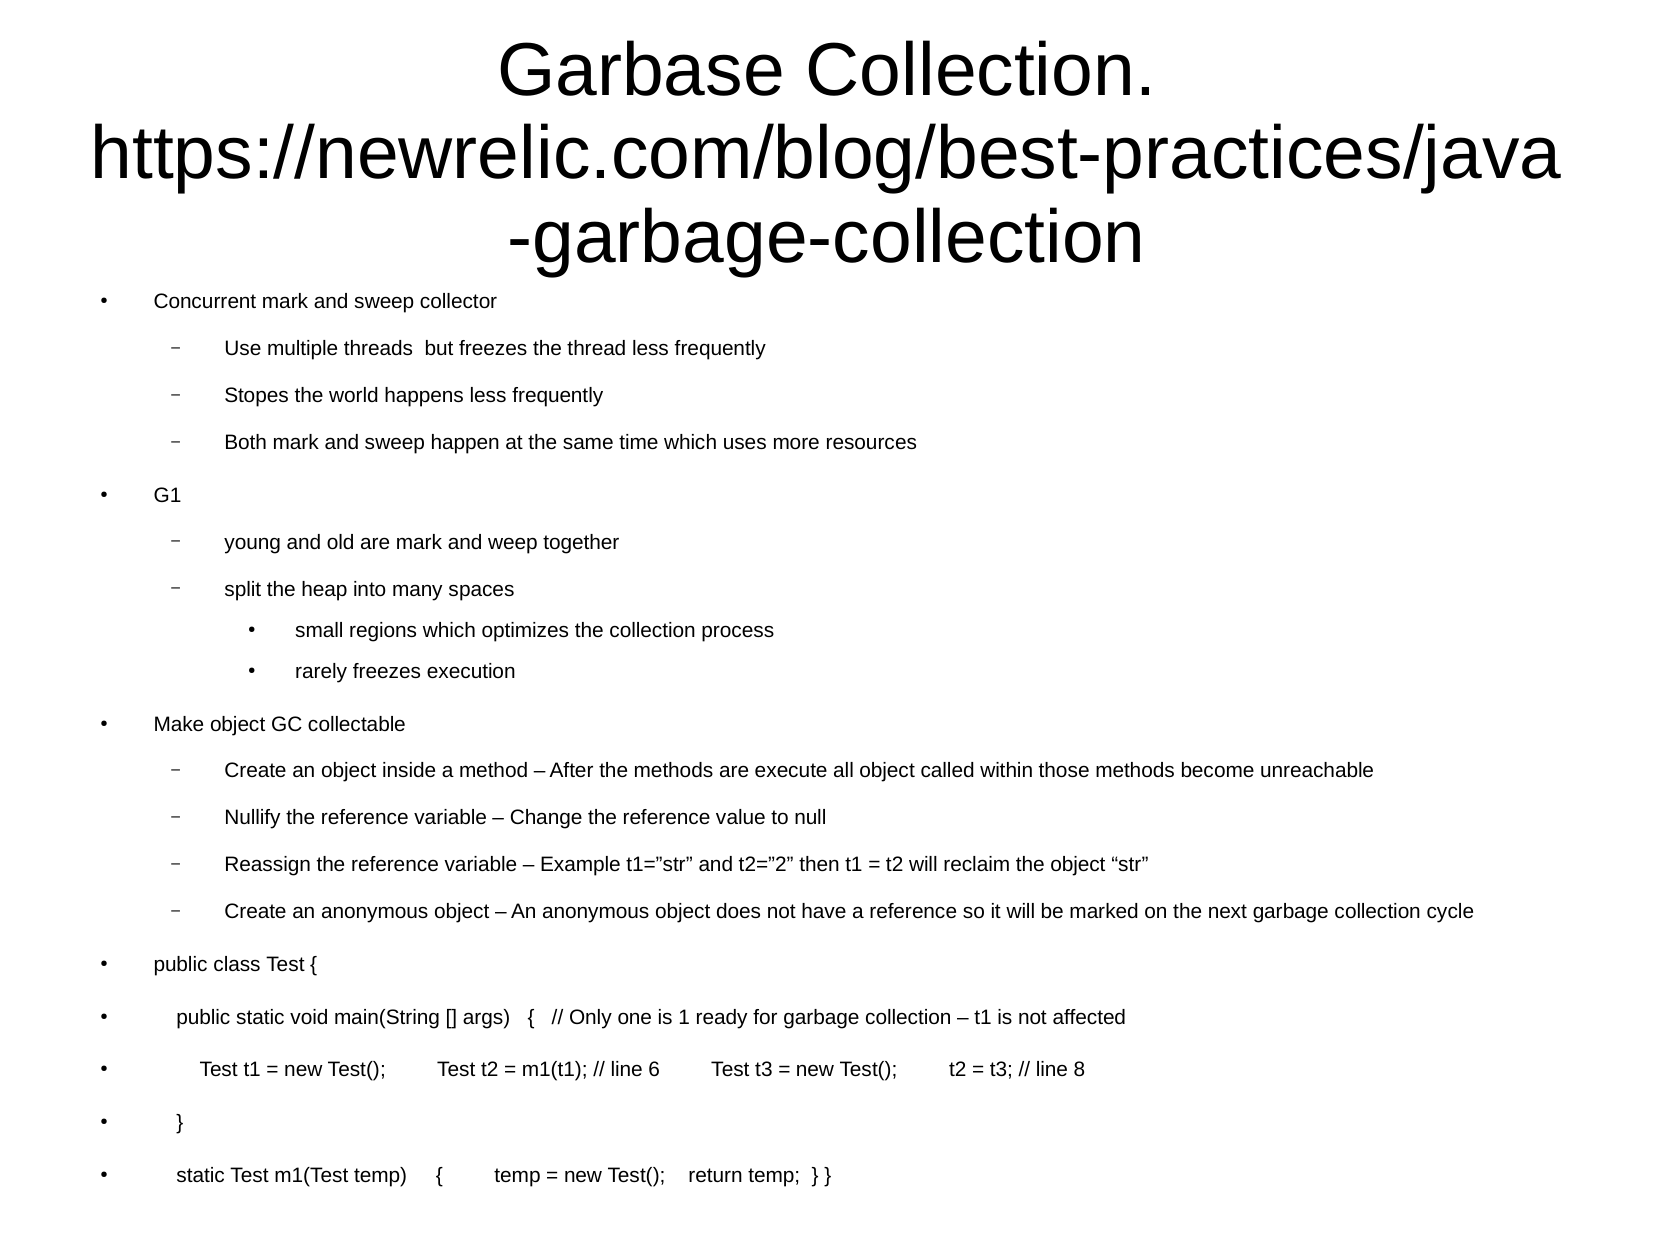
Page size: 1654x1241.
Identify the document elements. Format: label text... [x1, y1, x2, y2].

title Garbase Collection. https://newrelic.com/blog/best-practices/java-garbage-collection [82, 26, 1571, 279]
list Concurrent mark and sweep collector Use multiple threads but freezes the thread less frequently Stopes the world happens less frequently Both mark and sweep happen at the same time which uses more resources G1 young and old are mark and weep together split the heap into many spaces small regions which optimizes the collection process rarely freezes execution Make object GC collectable Create an object inside a method – After the methods are execute all object called within those methods become unreachable Nullify the reference variable – Change the reference value to null Reassign the reference variable – Example t1=”str” and t2=”2” then t1 = t2 will reclaim the object “str” Create an anonymous object – An anonymous object does not have a reference so it will be marked on the next garbage collection cycle public class Test { public static void main(String [] args) { // Only one is 1 ready for garbage collection – t1 is not affected Test t1 = new Test(); Test t2 = m1(t1); // line 6 Test t3 = new Test(); t2 = t3; // line 8 } static Test m1(Test temp) { temp = new Test(); return temp; } } [82, 290, 1571, 1231]
